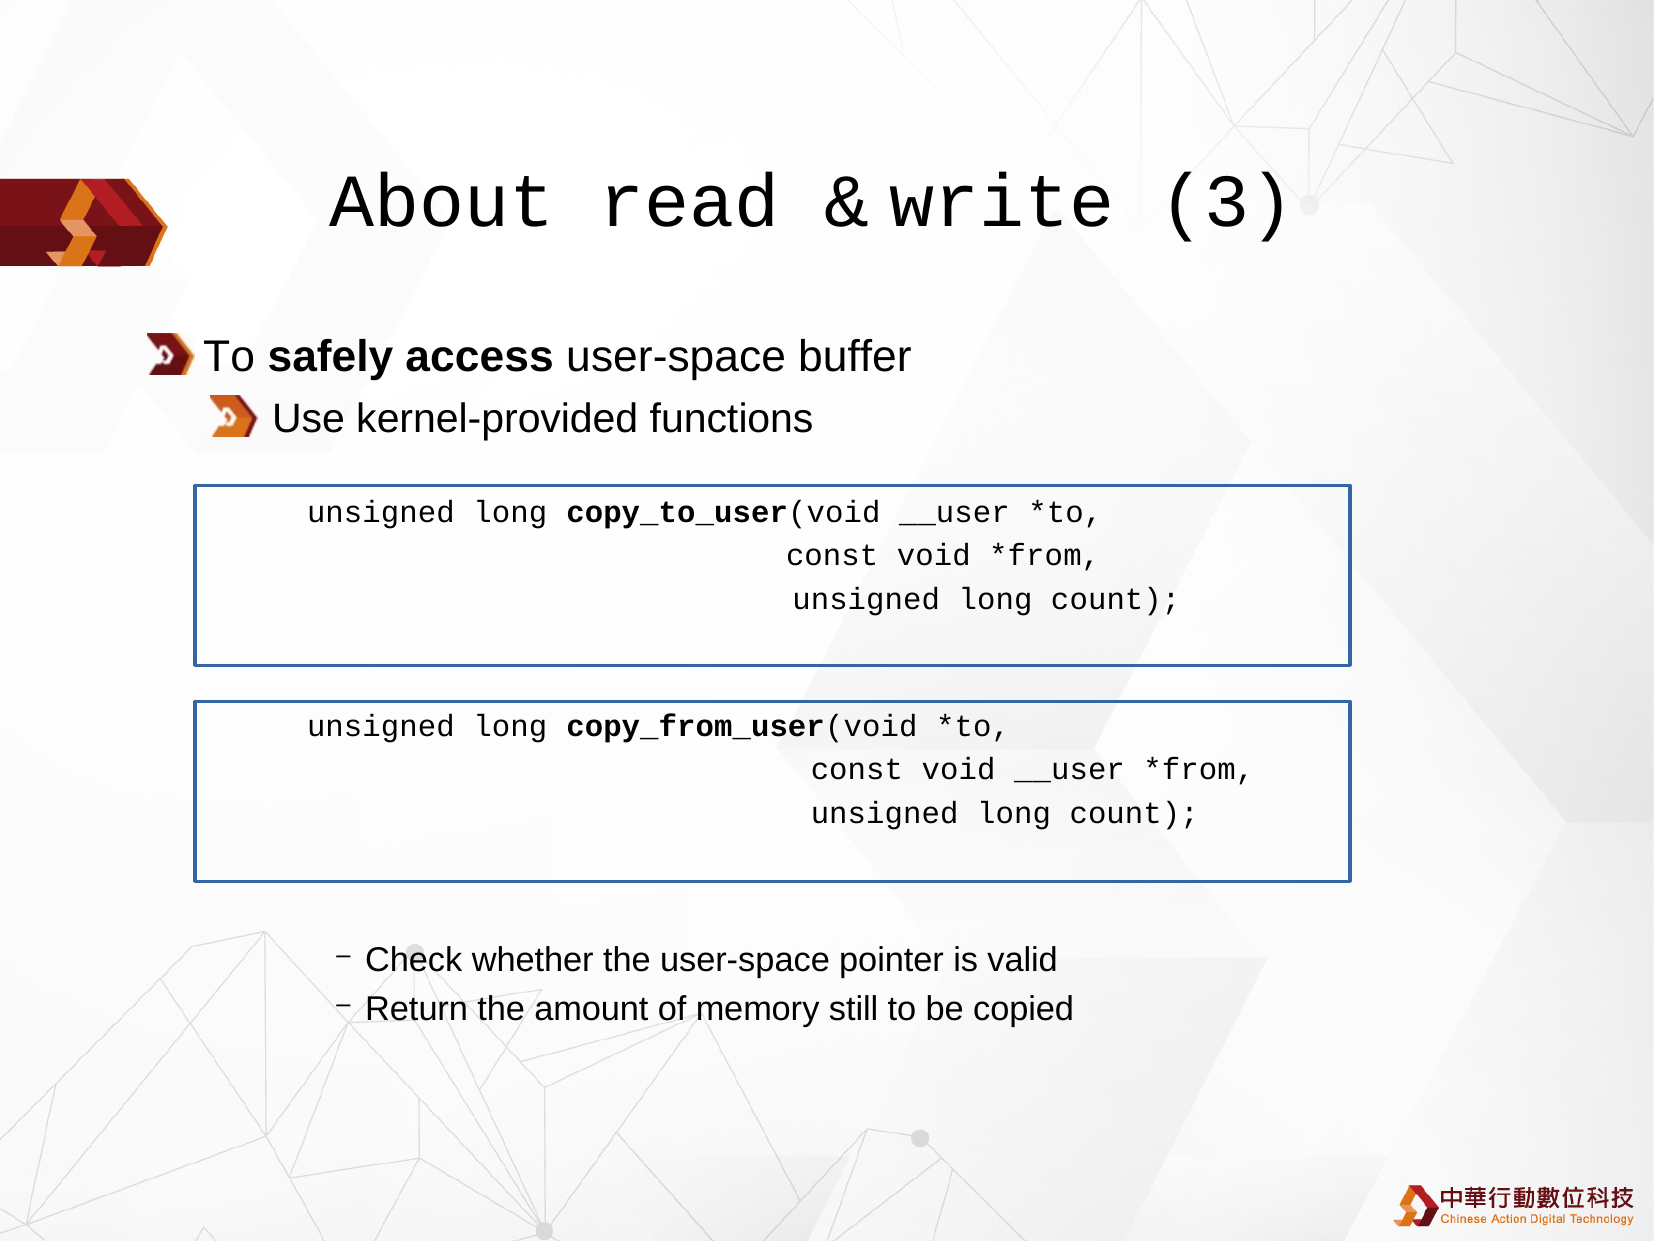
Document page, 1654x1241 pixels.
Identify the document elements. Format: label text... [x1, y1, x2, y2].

title About read & write (3) [118, 112, 1506, 281]
list To safely access user-space buffer Use kernel-provided functions unsigned long copy_to_user(void __user *to, const void *from, unsigned long count); unsigned long copy_from_user(void *to, const void __user *from, unsigned long count); Check whether the user-space pointer is valid Return the amount of memory still to be copied [118, 319, 1571, 1039]
picture [0, 0, 1654, 1241]
